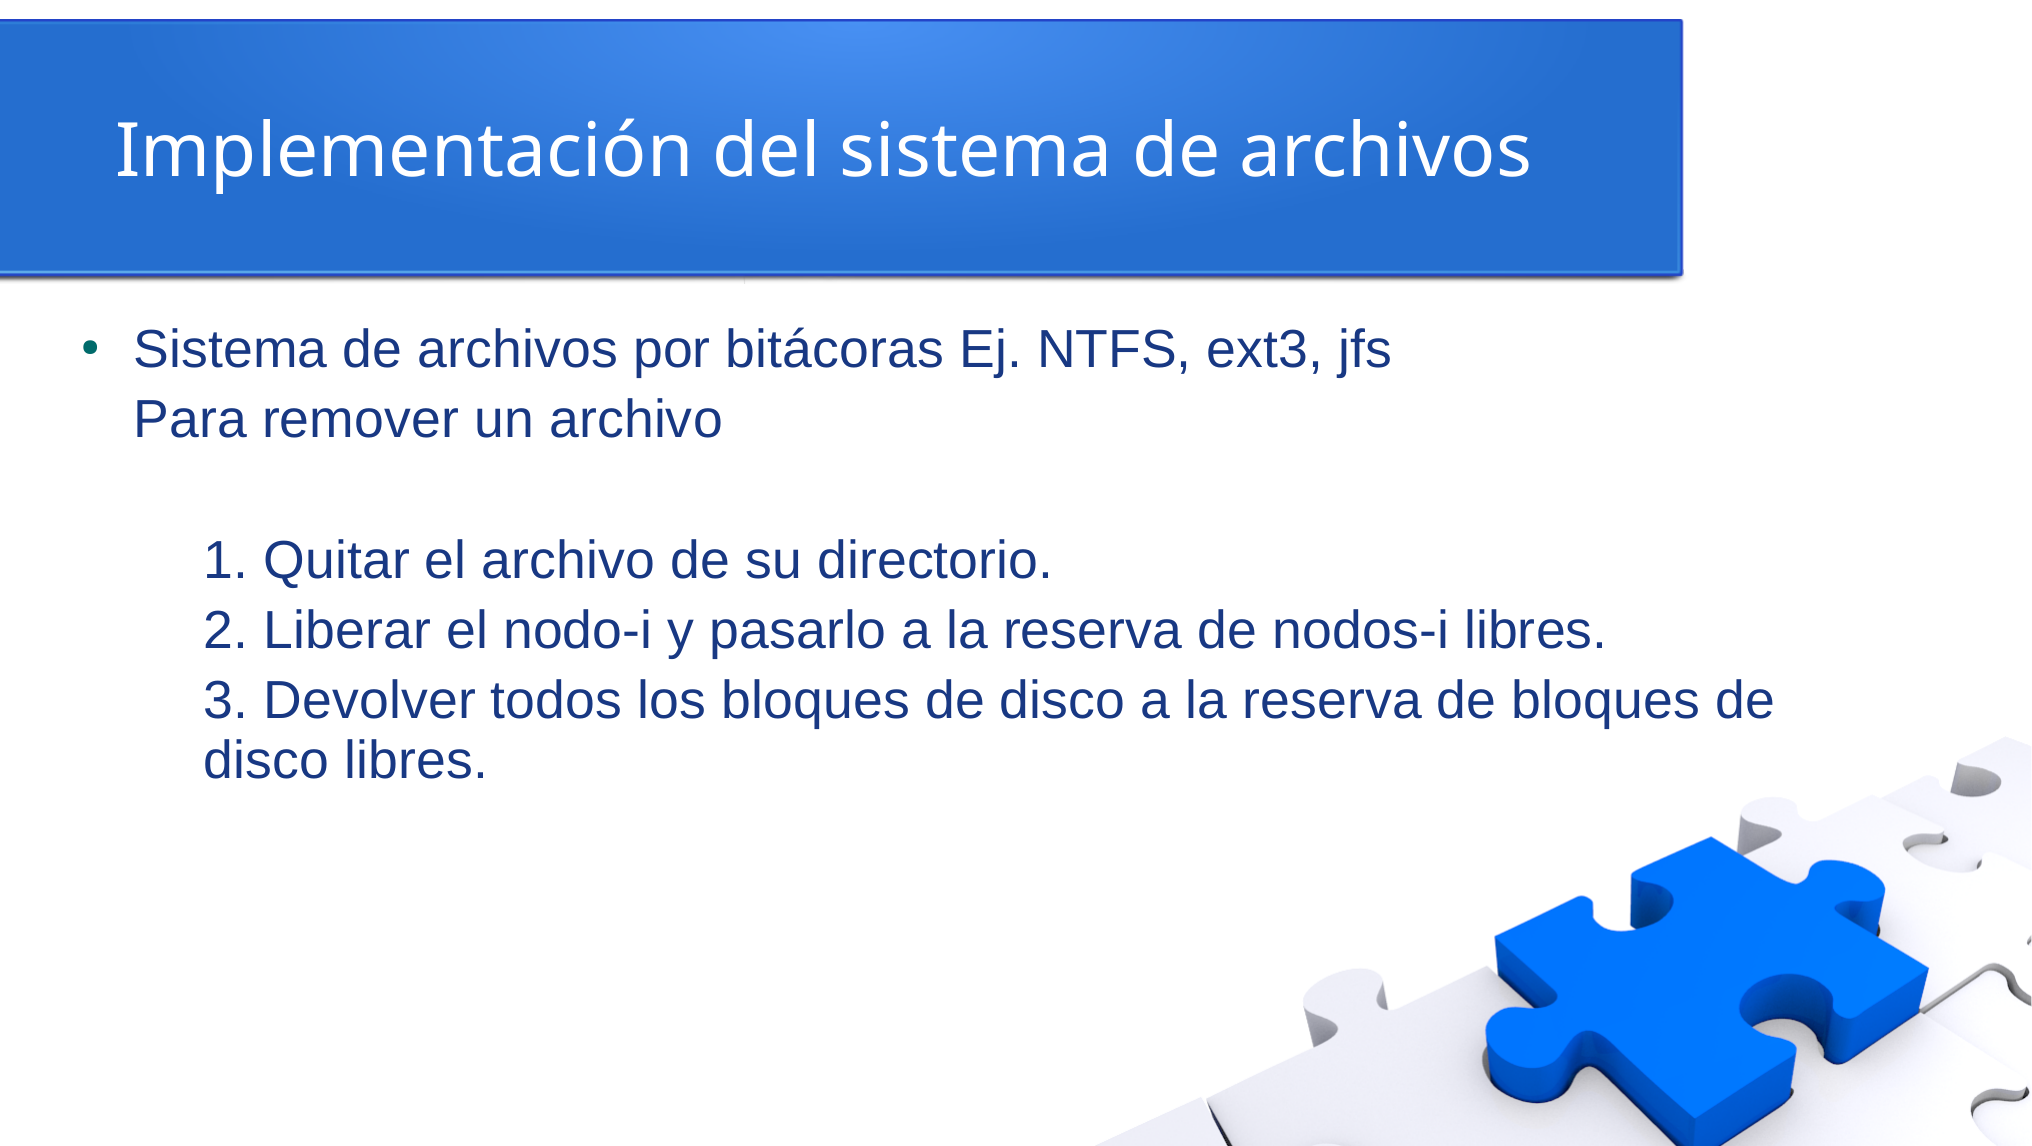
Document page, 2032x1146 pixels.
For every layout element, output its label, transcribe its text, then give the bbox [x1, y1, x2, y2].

picture [0, 19, 1689, 284]
picture [1071, 605, 2032, 1146]
title Implementación del sistema de archivos [42, 51, 1607, 243]
text_box Sistema de archivos por bitácoras Ej. NTFS, ext3, jfs Para remover un archivo 1. Quitar el archivo de su directorio. 2. Liberar el nodo-i y pasarlo a la reserva de nodos-i libres. 3. Devolver todos los bloques de disco a la reserva de bloques de disco libres. [63, 318, 1902, 792]
